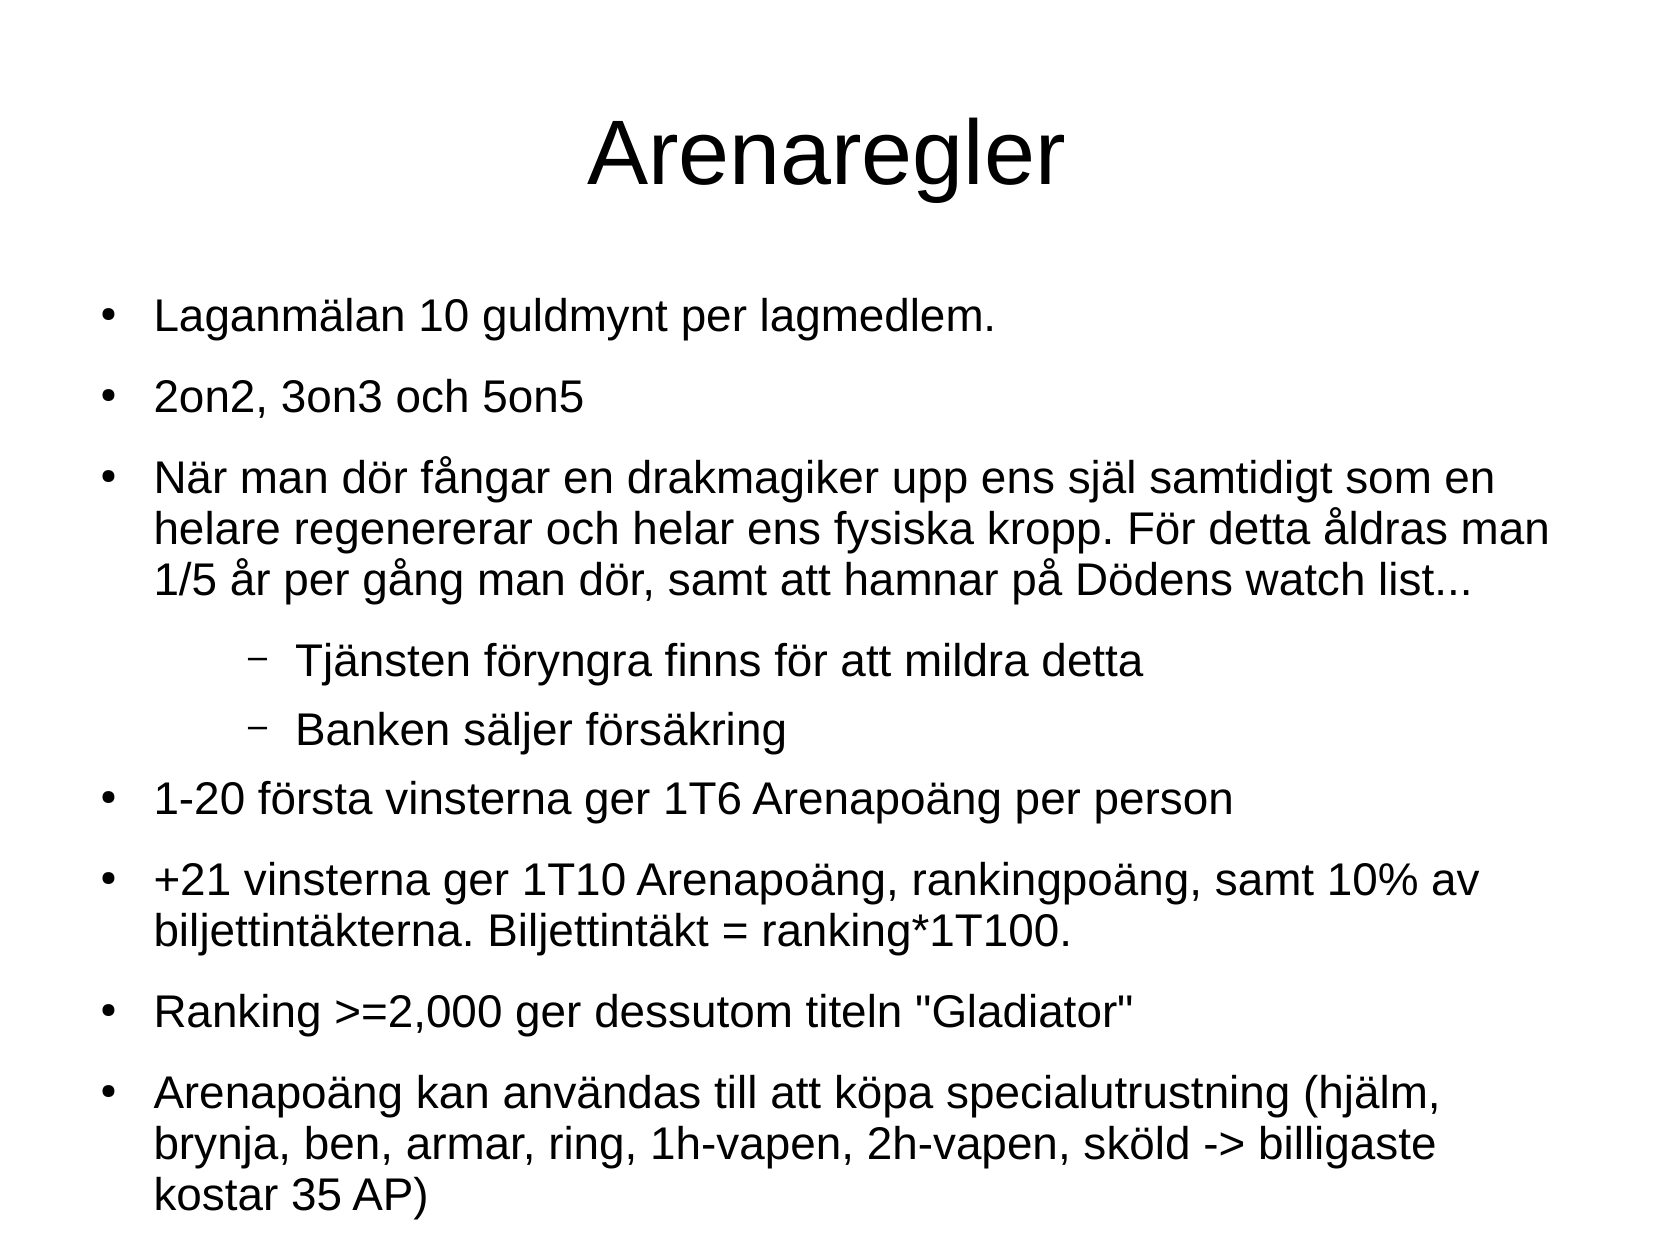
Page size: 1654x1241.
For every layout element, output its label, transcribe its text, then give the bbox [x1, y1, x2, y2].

title Arenaregler [82, 49, 1571, 257]
list Laganmälan 10 guldmynt per lagmedlem. 2on2, 3on3 och 5on5 När man dör fångar en drakmagiker upp ens själ samtidigt som en helare regenererar och helar ens fysiska kropp. För detta åldras man 1/5 år per gång man dör, samt att hamnar på Dödens watch list... Tjänsten föryngra finns för att mildra detta Banken säljer försäkring 1-20 första vinsterna ger 1T6 Arenapoäng per person +21 vinsterna ger 1T10 Arenapoäng, rankingpoäng, samt 10% av biljettintäkterna. Biljettintäkt = ranking*1T100. Ranking >=2,000 ger dessutom titeln "Gladiator" Arenapoäng kan användas till att köpa specialutrustning (hjälm, brynja, ben, armar, ring, 1h-vapen, 2h-vapen, sköld -> billigaste kostar 35 AP) [82, 290, 1571, 1218]
